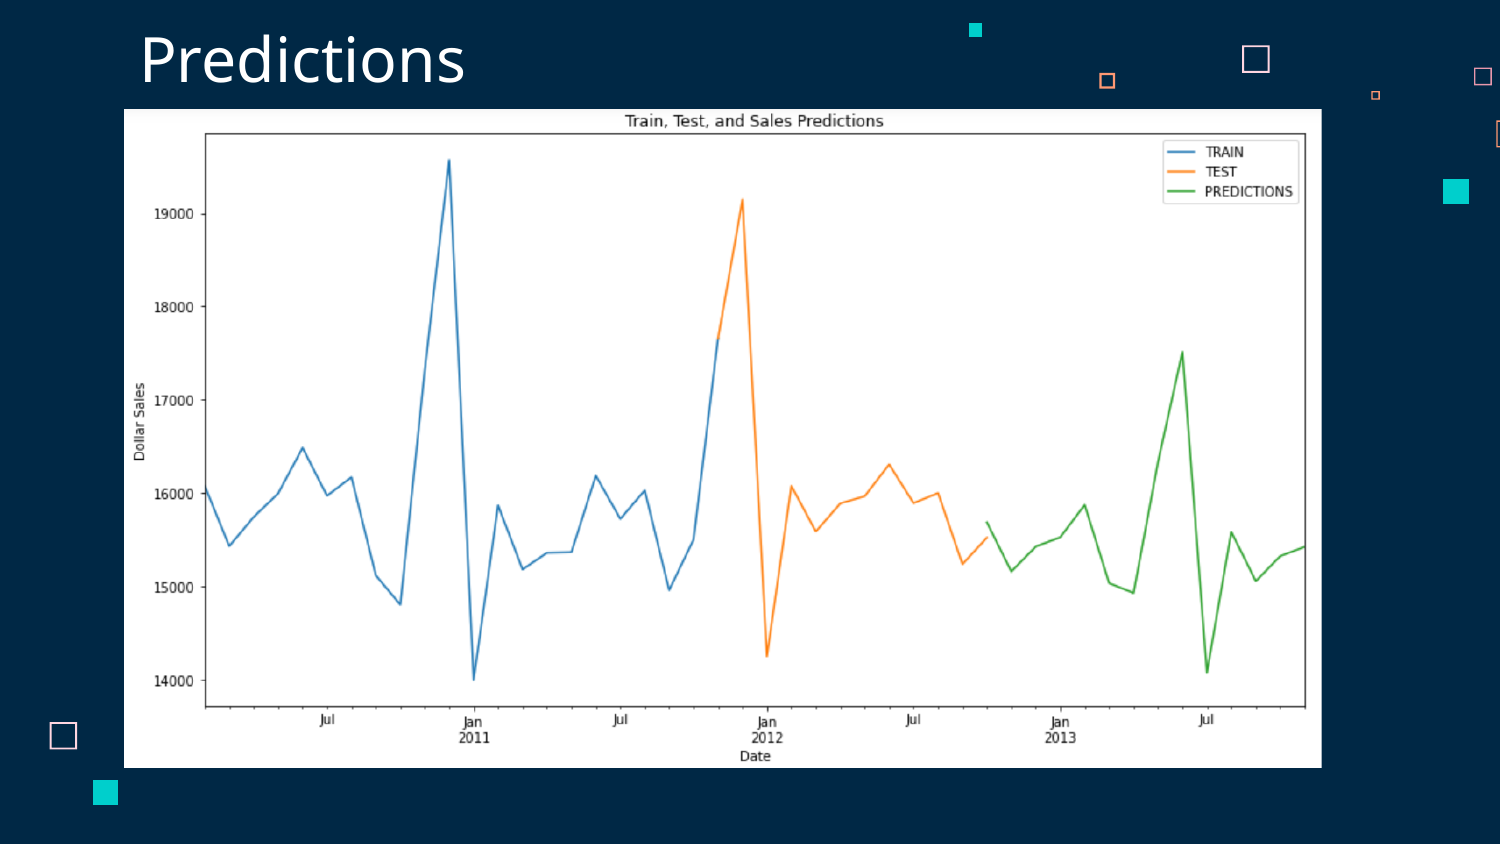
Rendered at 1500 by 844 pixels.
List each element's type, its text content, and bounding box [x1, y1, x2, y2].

title Predictions [124, 14, 900, 109]
picture [124, 109, 1322, 768]
